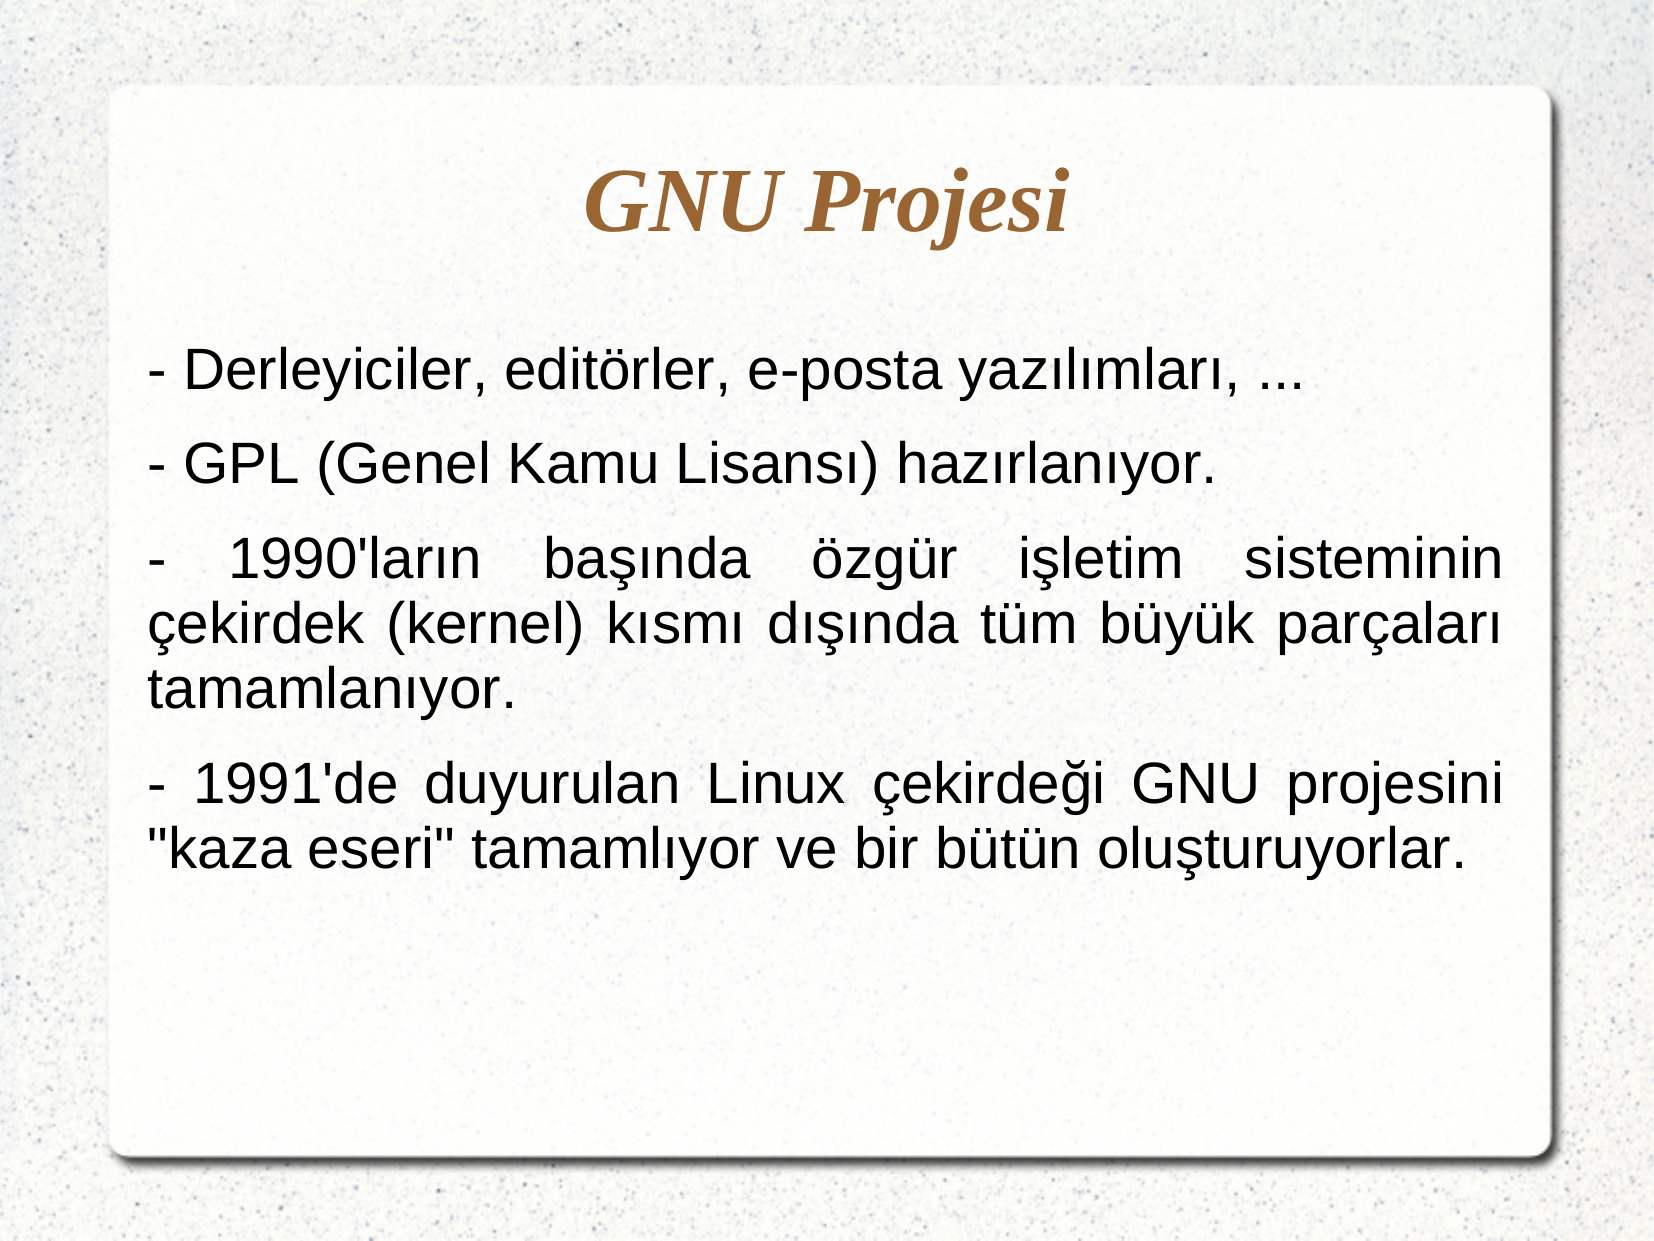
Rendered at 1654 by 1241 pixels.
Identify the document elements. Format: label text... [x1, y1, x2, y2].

list - Derleyiciler, editörler, e-posta yazılımları, ... - GPL (Genel Kamu Lisansı) hazırlanıyor. - 1990'ların başında özgür işletim sisteminin çekirdek (kernel) kısmı dışında tüm büyük parçaları tamamlanıyor. - 1991'de duyurulan Linux çekirdeği GNU projesini "kaza eseri" tamamlıyor ve bir bütün oluşturuyorlar. [147, 336, 1506, 1056]
picture [0, 0, 1654, 1241]
title GNU Projesi [118, 96, 1536, 304]
